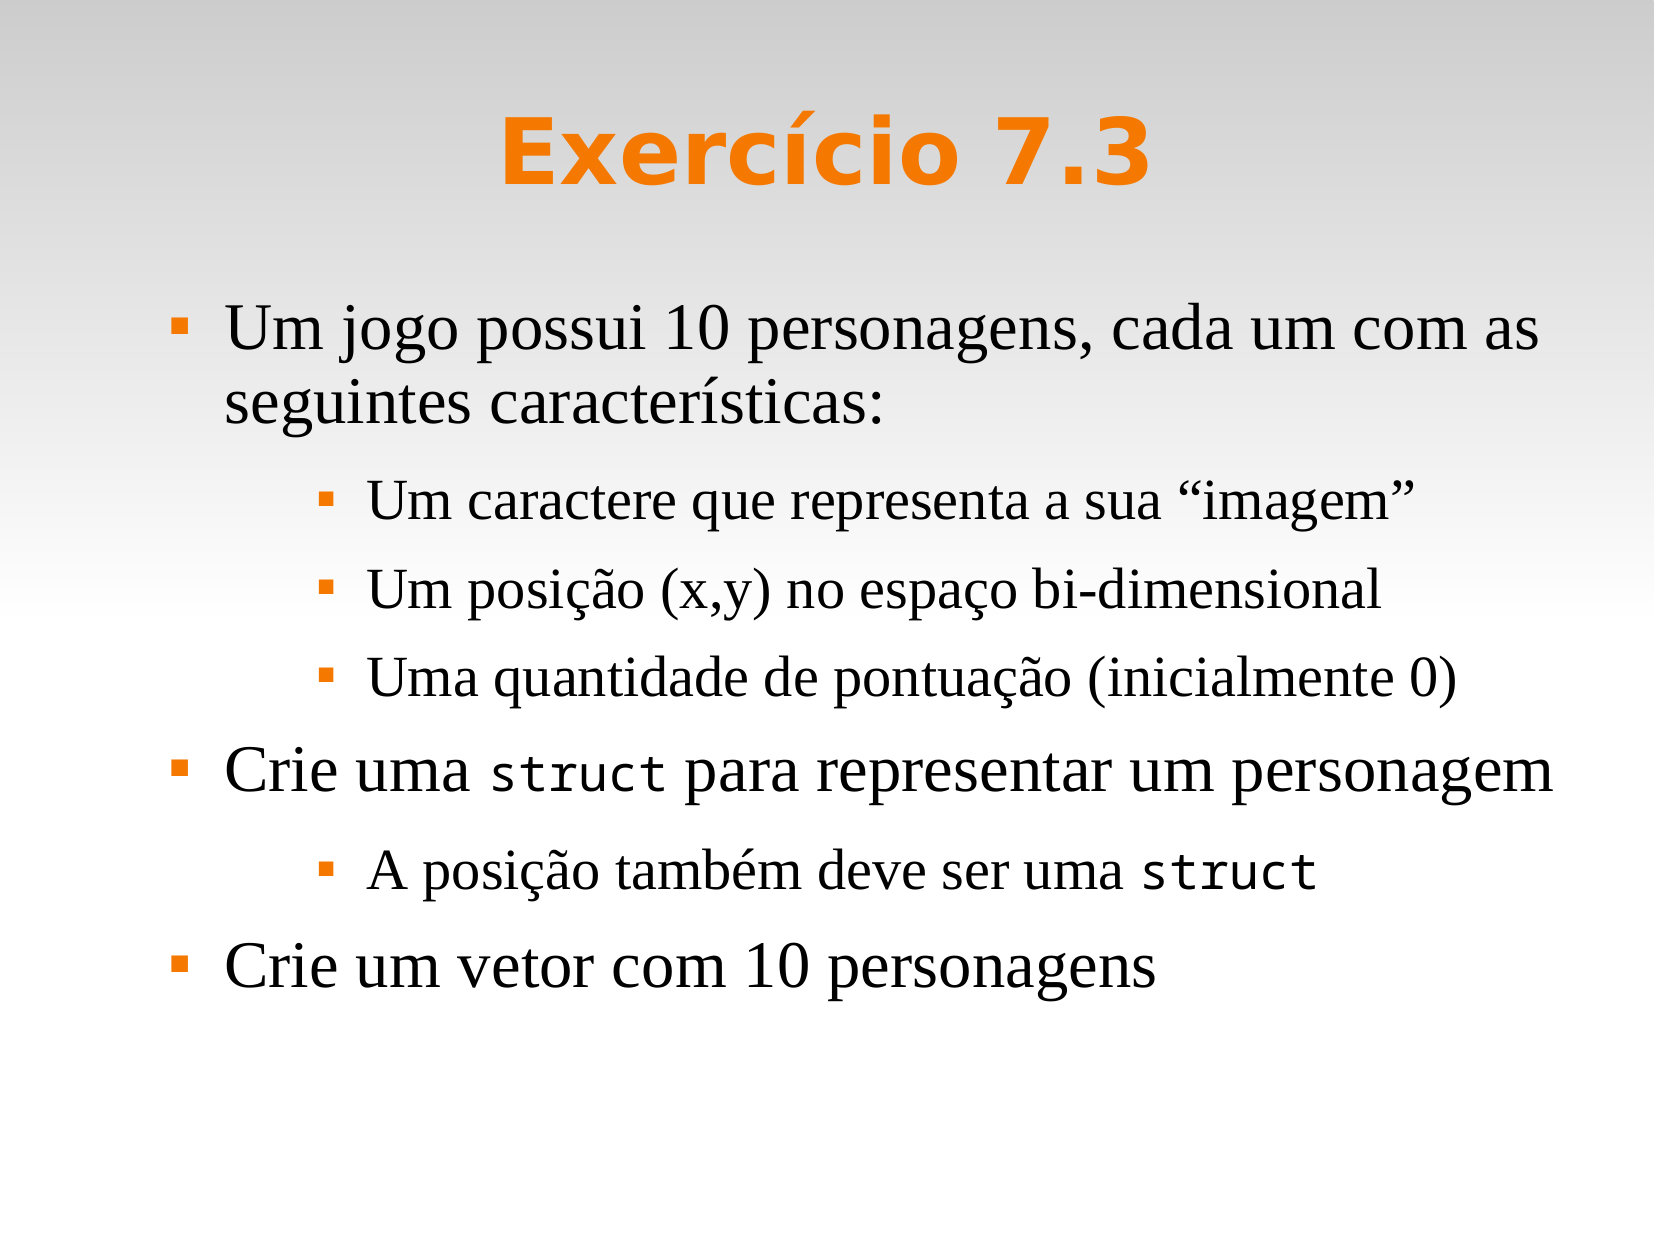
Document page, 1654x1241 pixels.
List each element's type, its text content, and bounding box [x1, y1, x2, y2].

list Um jogo possui 10 personagens, cada um com as seguintes características: Um caractere que representa a sua “imagem” Um posição (x,y) no espaço bi-dimensional Uma quantidade de pontuação (inicialmente 0) Crie uma struct para representar um personagem A posição também deve ser uma struct Crie um vetor com 10 personagens [82, 290, 1571, 1113]
title Exercício 7.3 [82, 49, 1571, 257]
